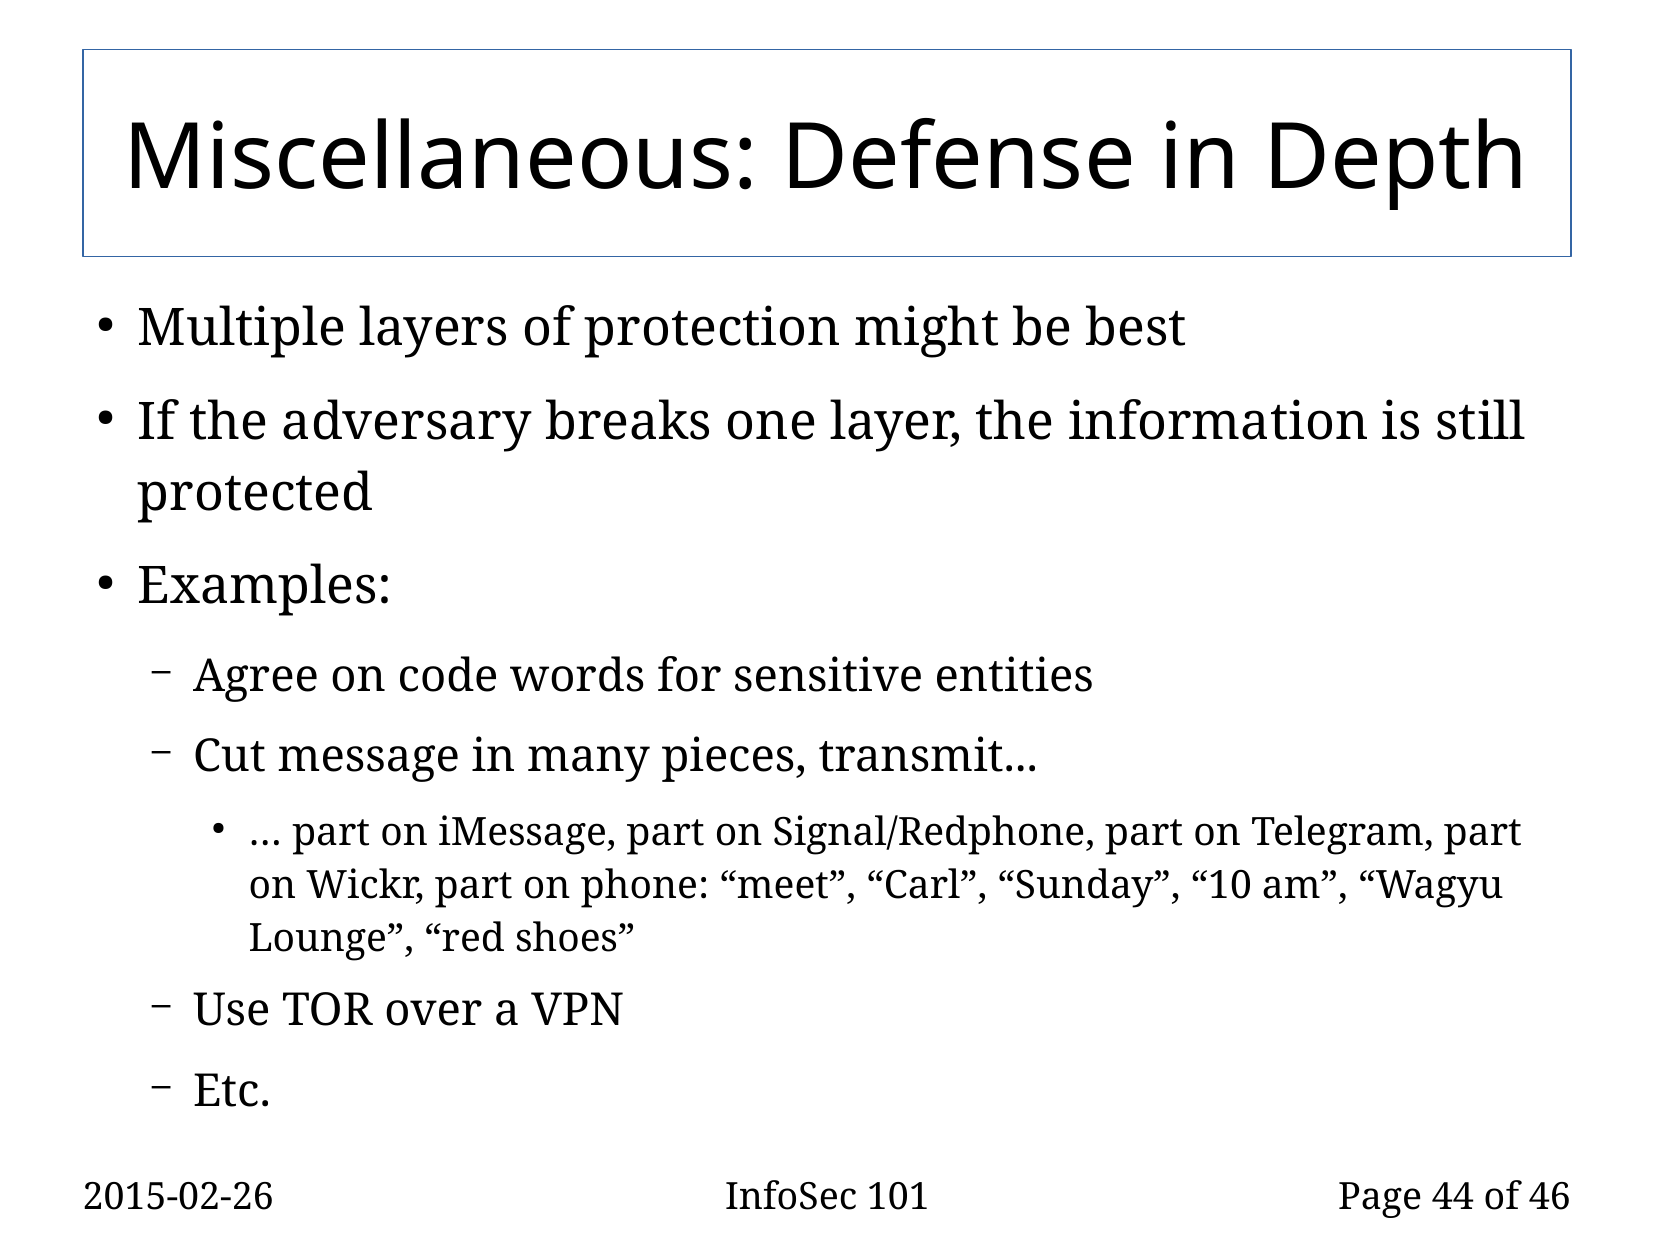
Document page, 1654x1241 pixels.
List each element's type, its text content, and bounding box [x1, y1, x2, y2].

list Multiple layers of protection might be best If the adversary breaks one layer, the information is still protected Examples: Agree on code words for sensitive entities Cut message in many pieces, transmit... … part on iMessage, part on Signal/Redphone, part on Telegram, part on Wickr, part on phone: “meet”, “Carl”, “Sunday”, “10 am”, “Wagyu Lounge”, “red shoes” Use TOR over a VPN Etc. [82, 290, 1571, 1126]
title Miscellaneous: Defense in Depth [82, 49, 1571, 257]
